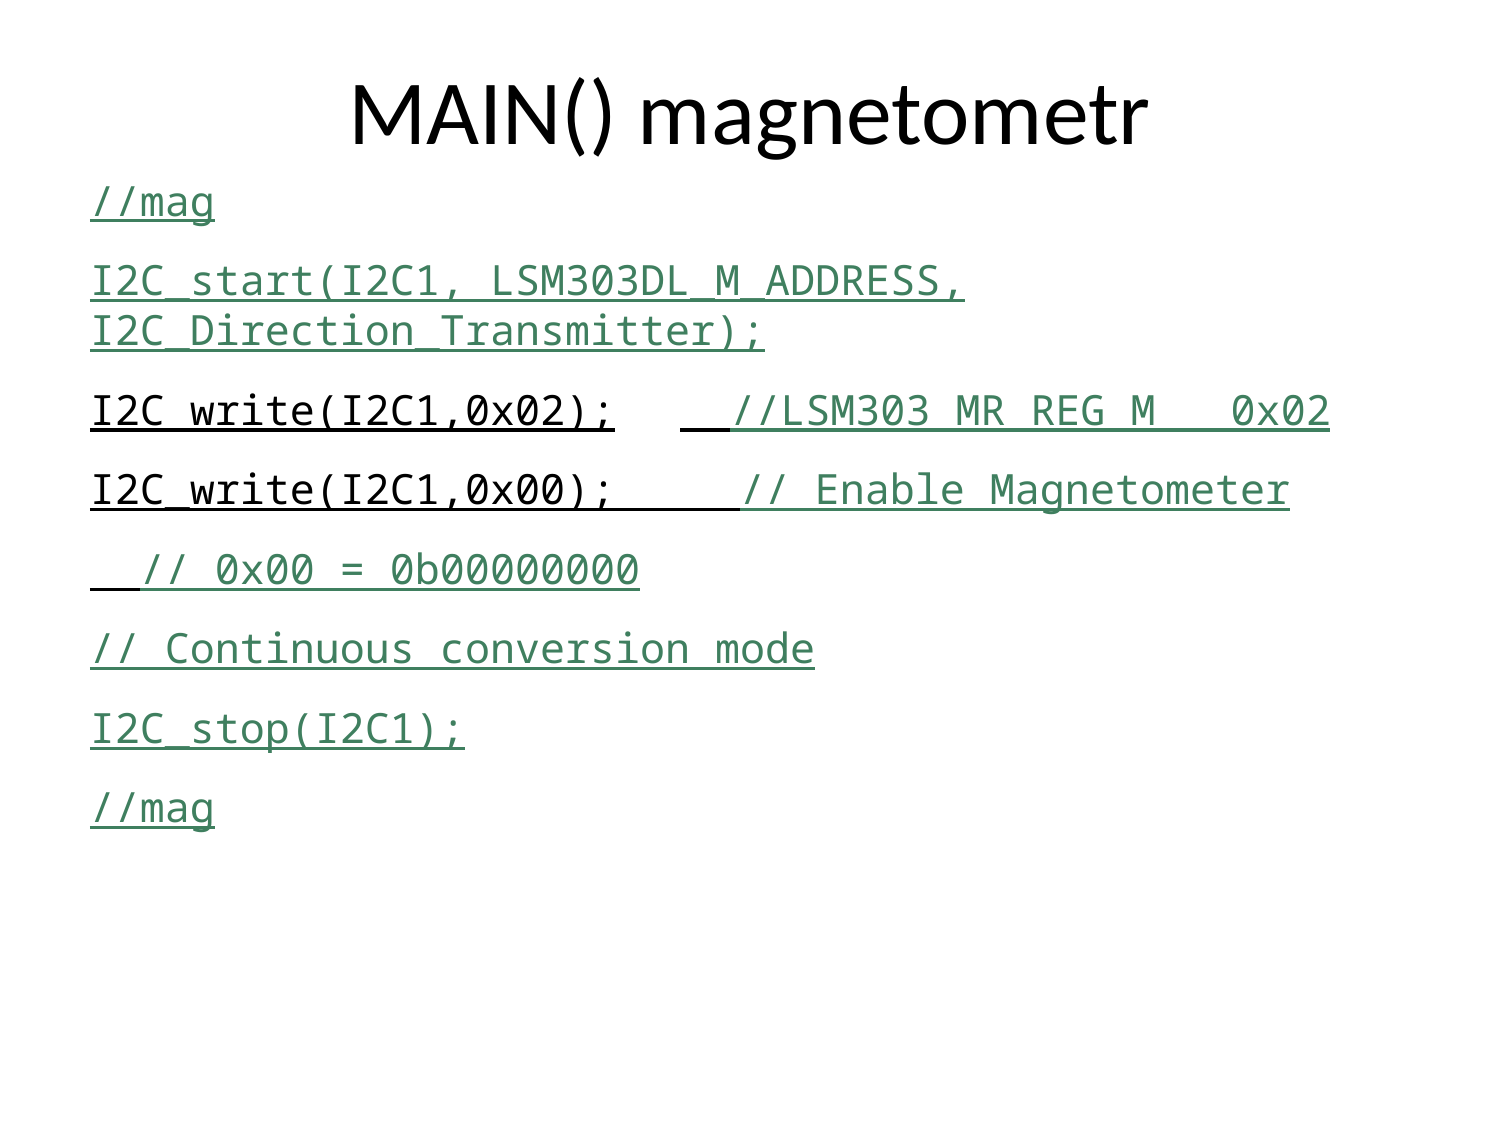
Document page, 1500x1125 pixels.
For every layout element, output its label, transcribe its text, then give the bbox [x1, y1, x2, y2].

title MAIN() magnetometr [75, 45, 1425, 167]
list //mag I2C_start(I2C1, LSM303DL_M_ADDRESS, I2C_Direction_Transmitter); I2C_write(I2C1,0x02); //LSM303_MR_REG_M 0x02 I2C_write(I2C1,0x00); // Enable Magnetometer // 0x00 = 0b00000000 // Continuous conversion mode I2C_stop(I2C1); //mag [75, 167, 1425, 910]
